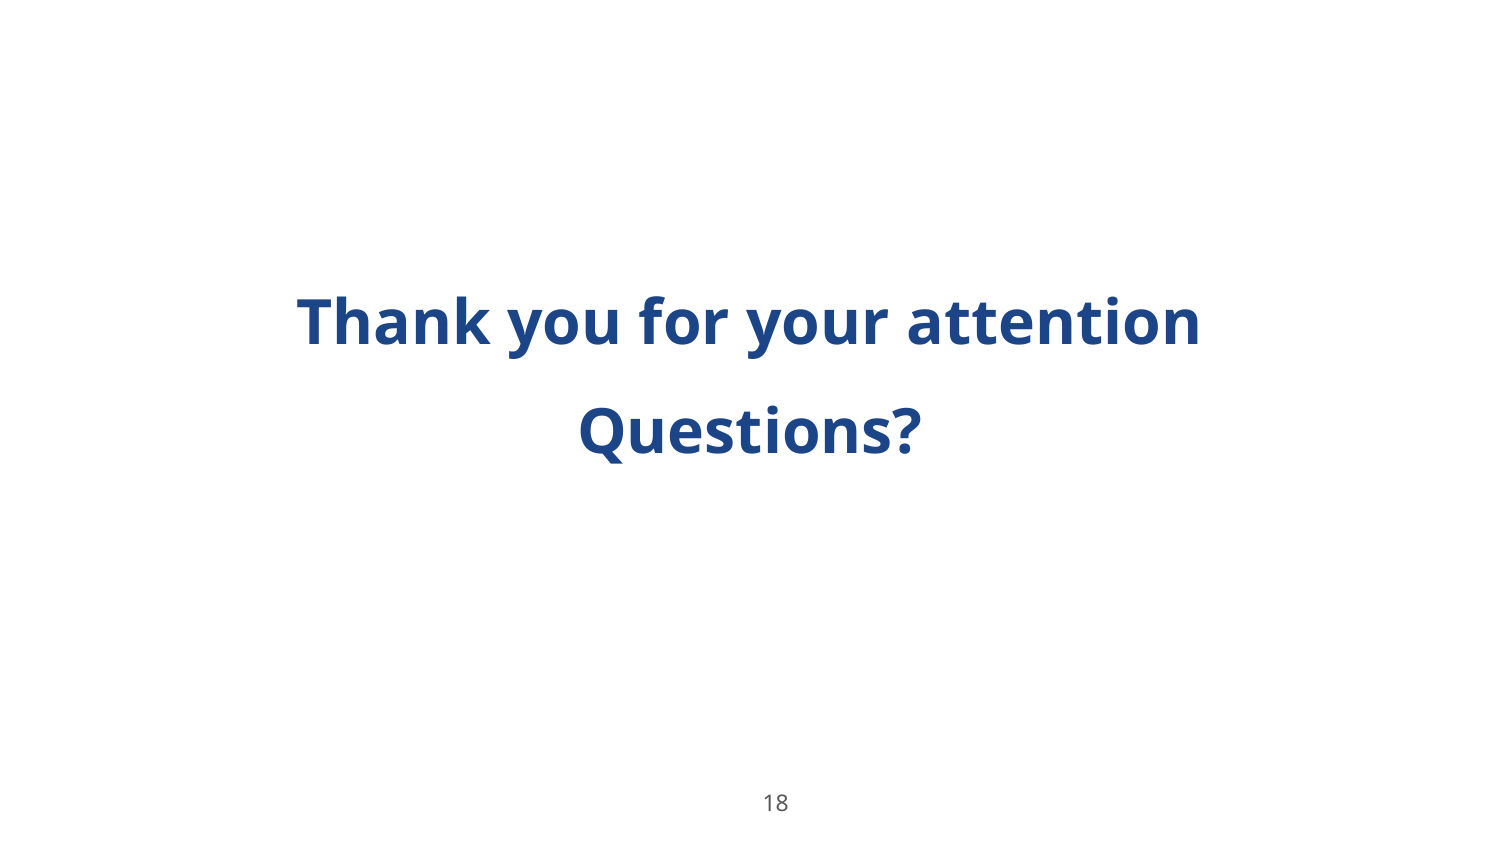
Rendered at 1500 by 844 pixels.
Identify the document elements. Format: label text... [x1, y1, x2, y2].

list Thank you for your attention Questions? [51, 189, 1449, 750]
slide_number <number> [714, 771, 805, 837]
